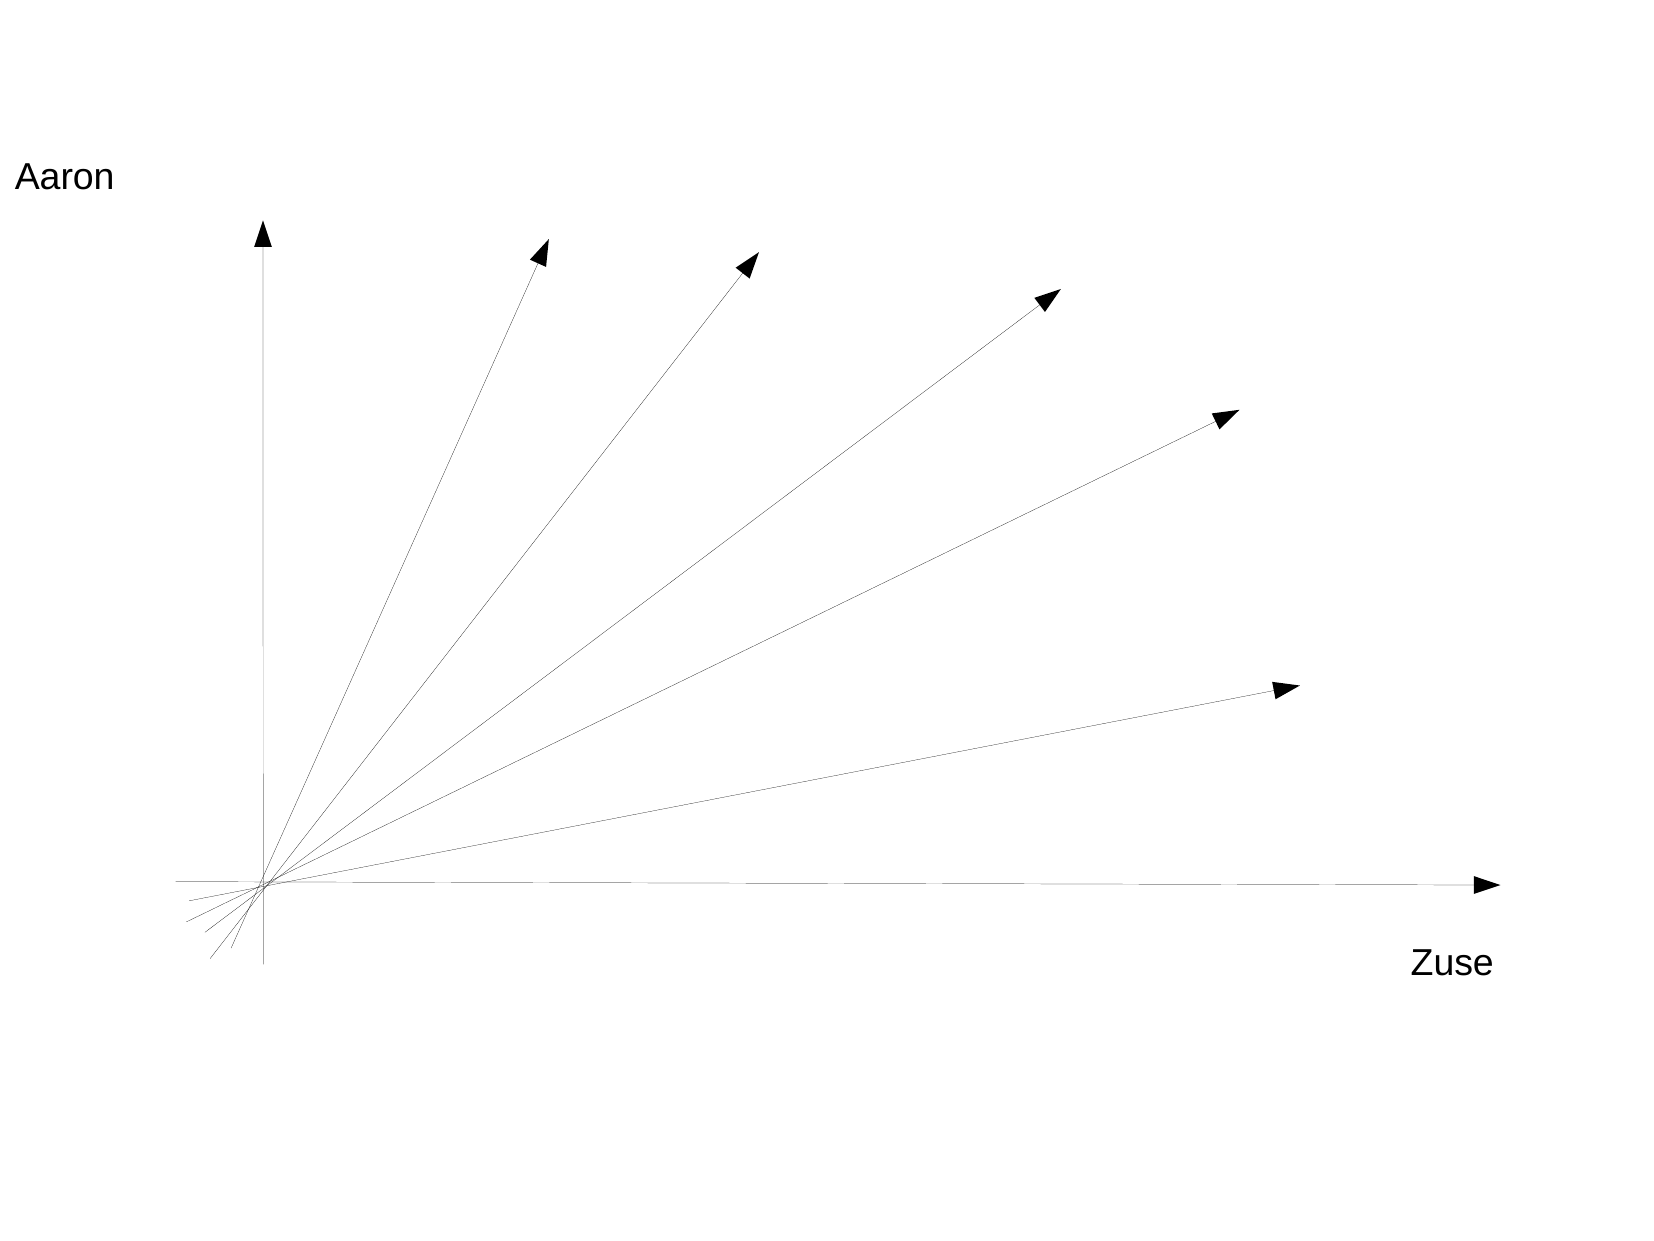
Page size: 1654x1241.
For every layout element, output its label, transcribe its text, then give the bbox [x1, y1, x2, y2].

text_box Zuse [1395, 934, 1509, 992]
text_box Aaron [0, 148, 331, 205]
